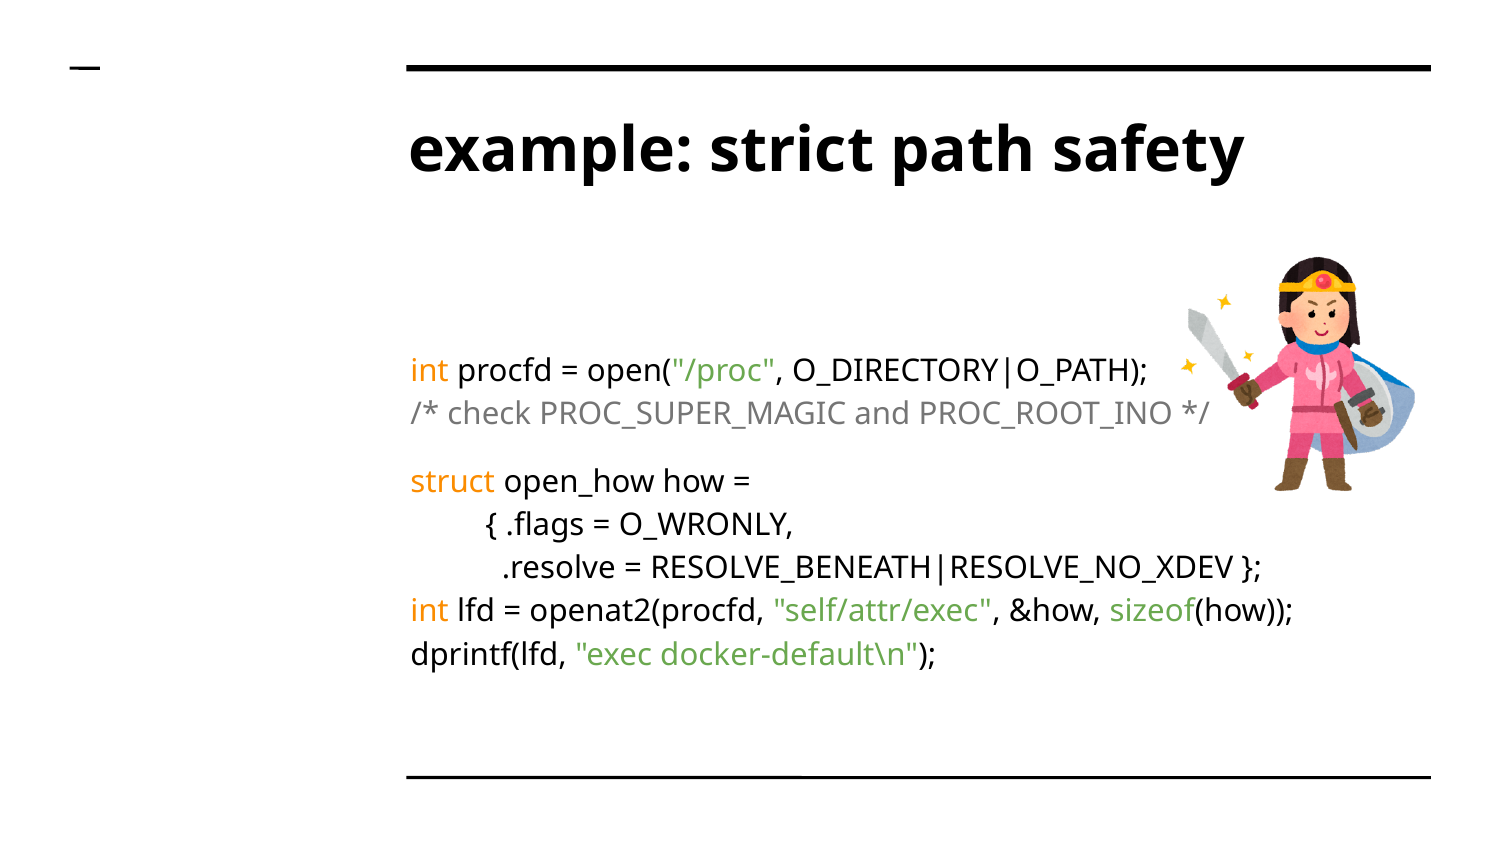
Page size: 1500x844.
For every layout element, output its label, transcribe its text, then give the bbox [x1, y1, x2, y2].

picture [1175, 252, 1423, 500]
list int procfd = open("/proc", O_DIRECTORY|O_PATH); /* check PROC_SUPER_MAGIC and PROC_ROOT_INO */ struct open_how how = { .flags = O_WRONLY, .resolve = RESOLVE_BENEATH|RESOLVE_NO_XDEV }; int lfd = openat2(procfd, "self/attr/exec", &how, sizeof(how)); dprintf(lfd, "exec docker-default\n"); [395, 261, 1433, 755]
title example: strict path safety [393, 94, 1431, 199]
